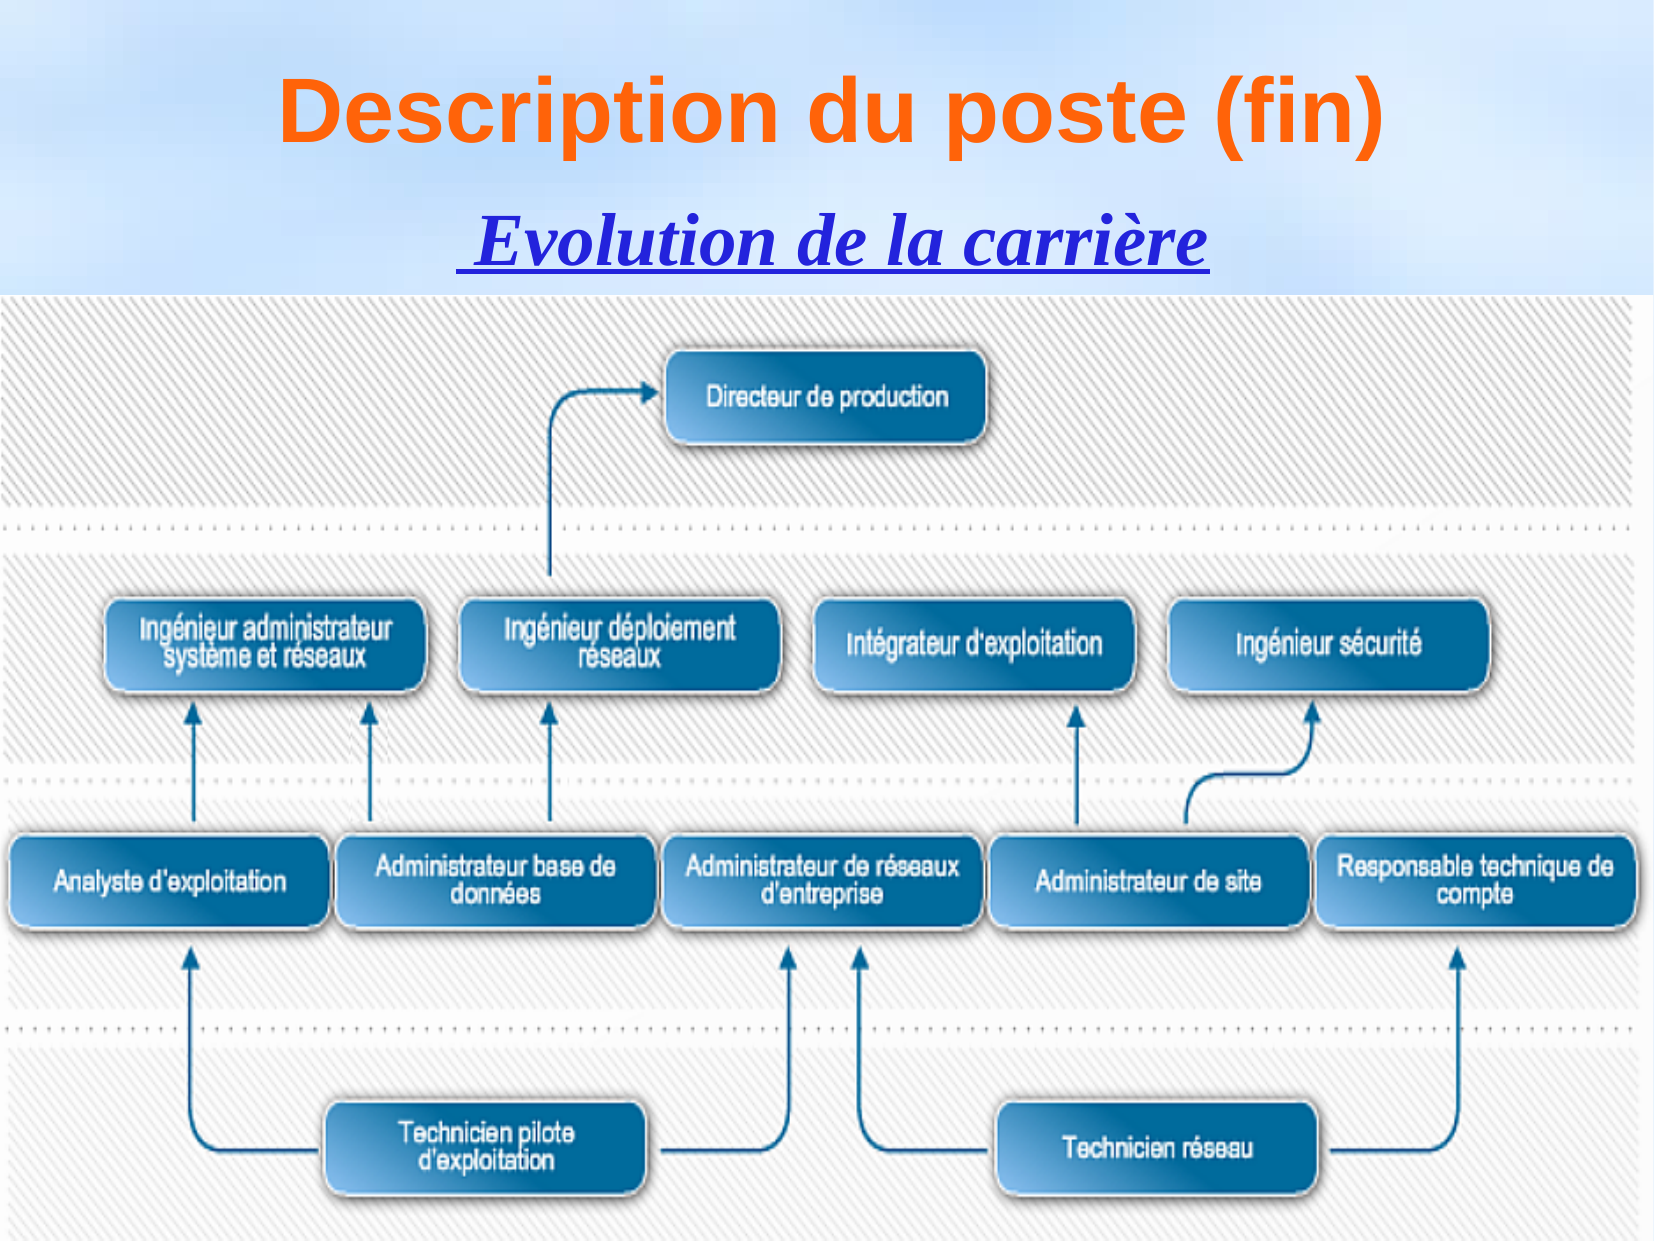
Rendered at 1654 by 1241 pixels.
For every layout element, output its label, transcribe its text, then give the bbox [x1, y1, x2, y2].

title [88, 155, 1577, 184]
title Description du poste (fin) [88, 14, 1577, 155]
picture [0, 0, 1654, 1241]
title Evolution de la carrière [88, 184, 1577, 296]
